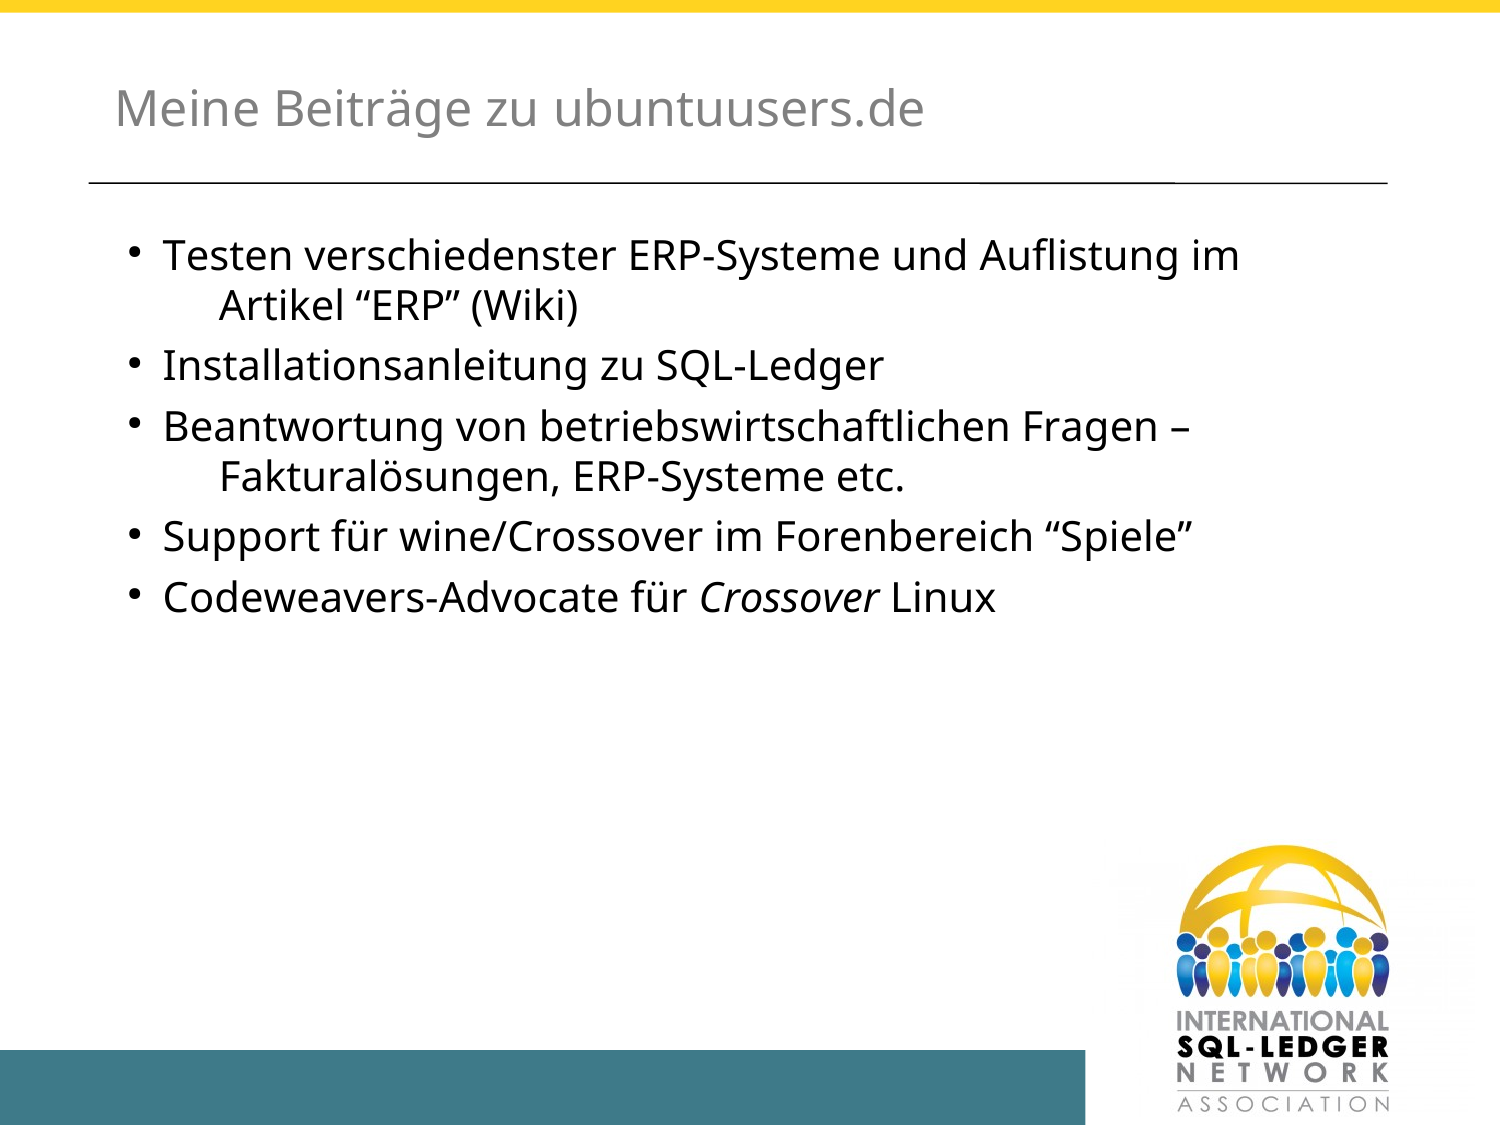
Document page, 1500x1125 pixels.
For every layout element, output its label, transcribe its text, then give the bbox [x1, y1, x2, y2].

title Meine Beiträge zu ubuntuusers.de [99, 37, 1387, 177]
picture [1092, 839, 1475, 1117]
list Testen verschiedenster ERP-Systeme und Auflistung im Artikel “ERP” (Wiki) Installationsanleitung zu SQL-Ledger Beantwortung von betriebswirtschaftlichen Fragen – Fakturalösungen, ERP-Systeme etc. Support für wine/Crossover im Forenbereich “Spiele” Codeweavers-Advocate für Crossover Linux [112, 220, 1387, 970]
